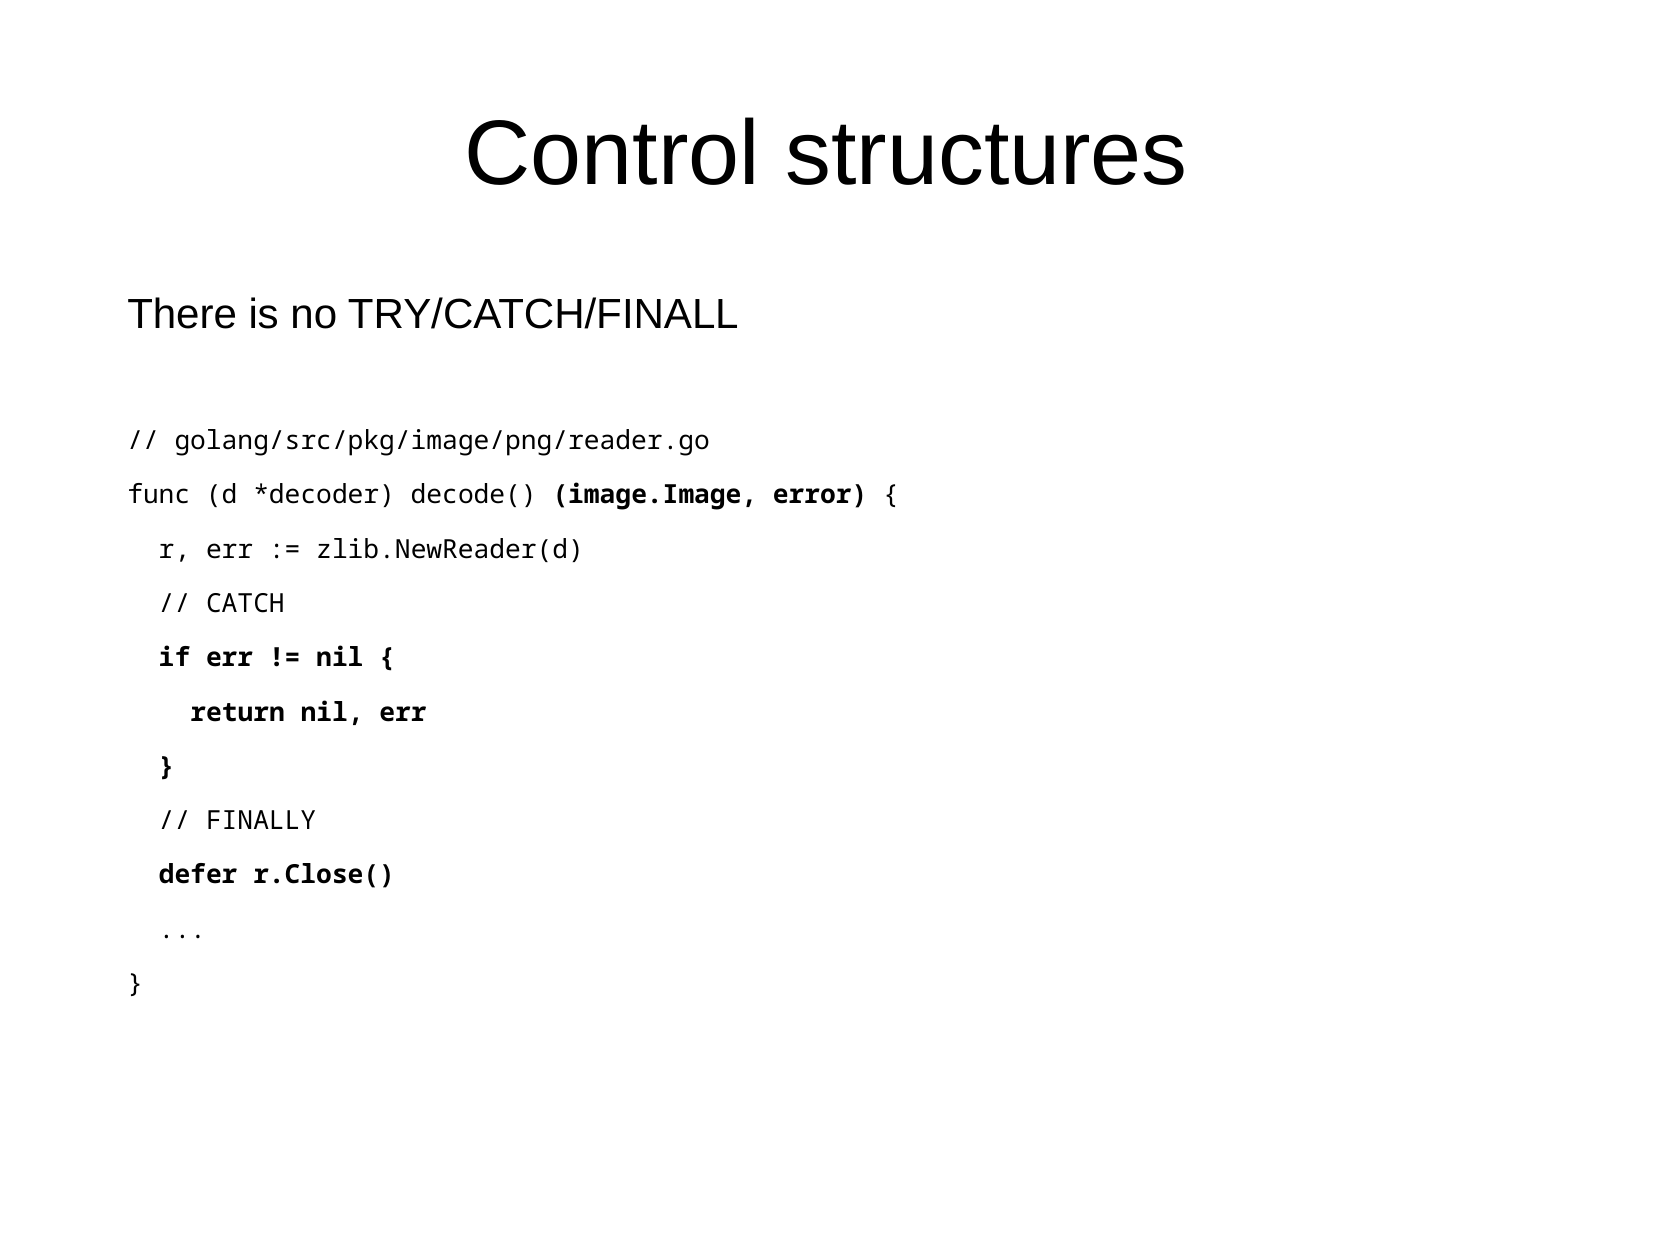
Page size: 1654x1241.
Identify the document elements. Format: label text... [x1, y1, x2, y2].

list There is no TRY/CATCH/FINALL // golang/src/pkg/image/png/reader.go func (d *decoder) decode() (image.Image, error) { r, err := zlib.NewReader(d) // CATCH if err != nil { return nil, err } // FINALLY defer r.Close() ... } [82, 290, 1571, 1010]
title Control structures [82, 49, 1571, 257]
